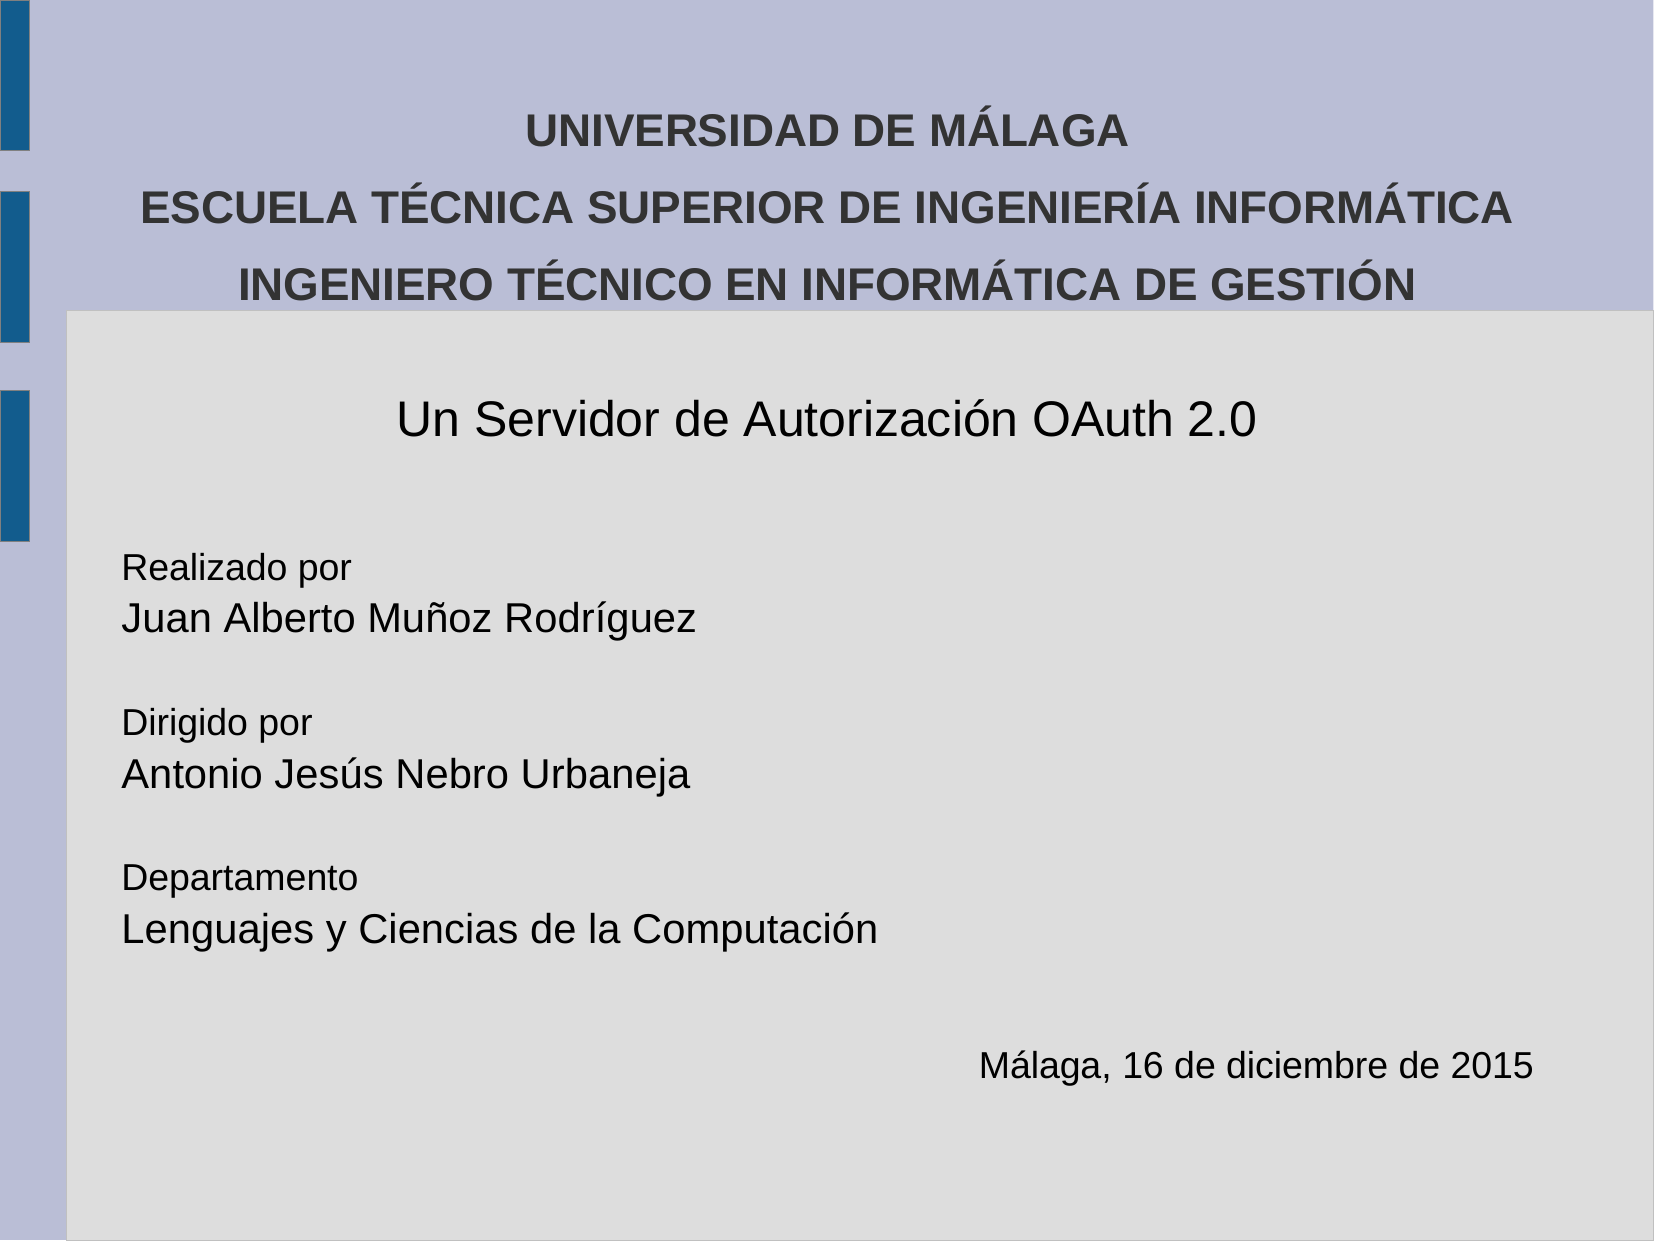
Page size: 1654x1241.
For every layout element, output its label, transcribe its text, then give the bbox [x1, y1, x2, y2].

list Un Servidor de Autorización OAuth 2.0 Realizado por Juan Alberto Muñoz Rodríguez Dirigido por Antonio Jesús Nebro Urbaneja Departamento Lenguajes y Ciencias de la Computación Málaga, 16 de diciembre de 2015 [121, 344, 1534, 1127]
title UNIVERSIDAD DE MÁLAGA ESCUELA TÉCNICA SUPERIOR DE INGENIERÍA INFORMÁTICA INGENIERO TÉCNICO EN INFORMÁTICA DE GESTIÓN [121, 90, 1534, 300]
